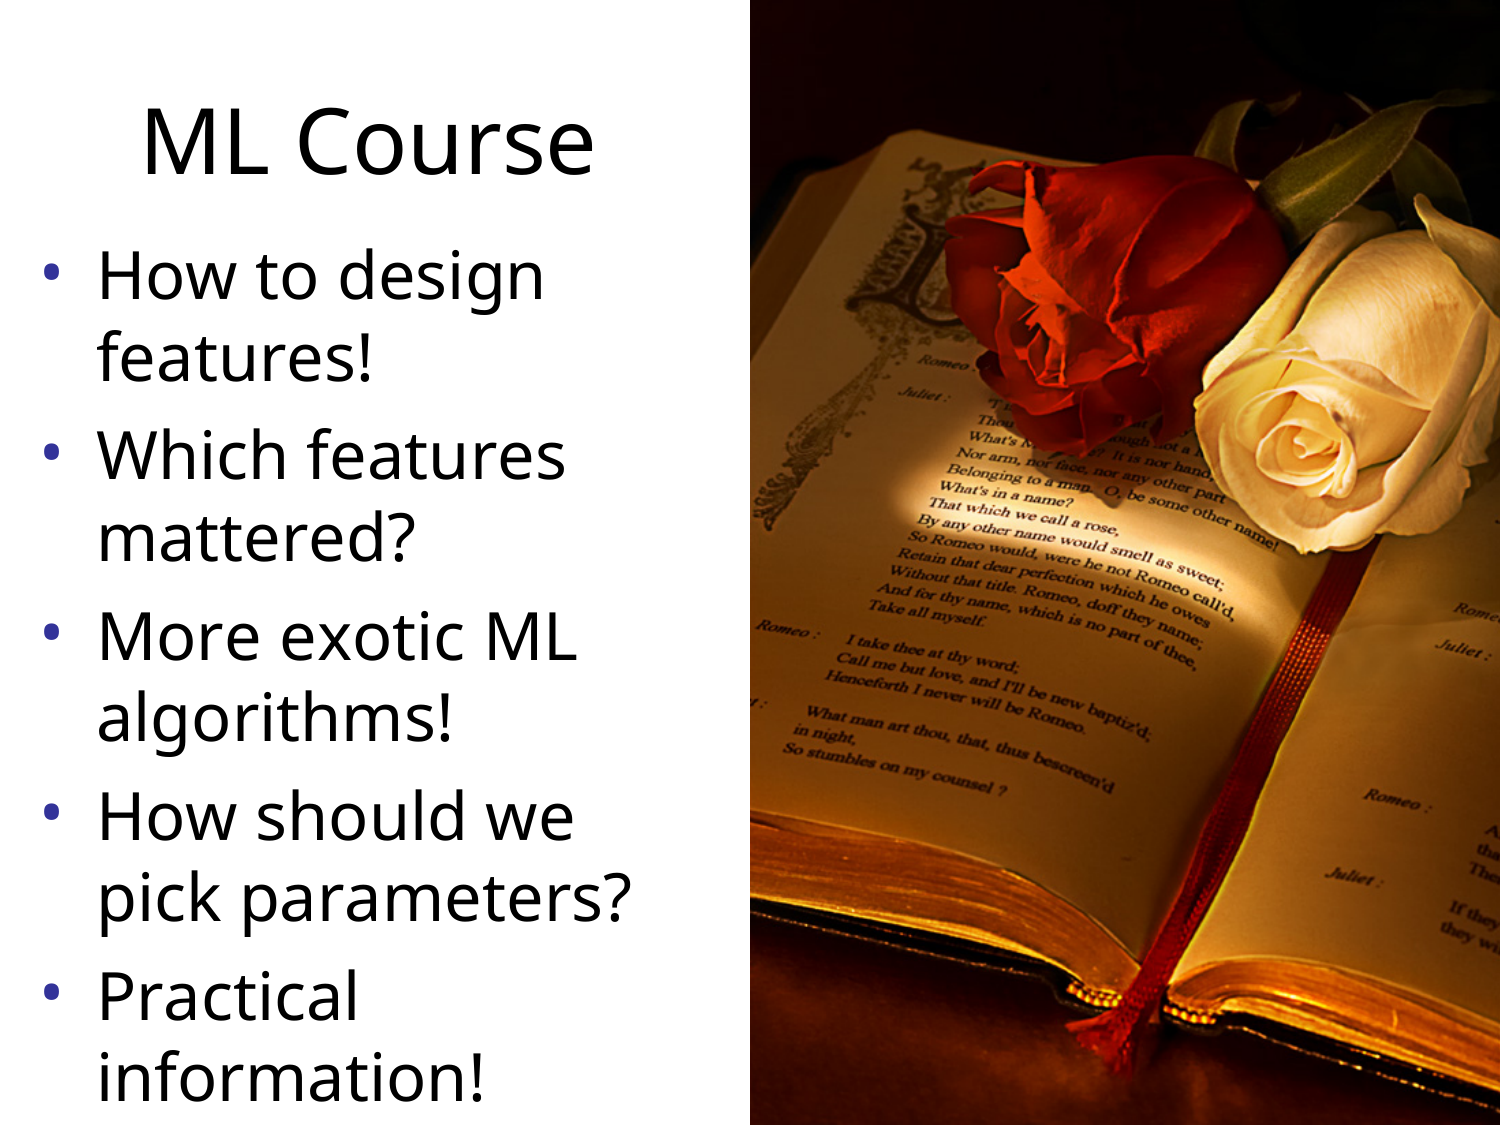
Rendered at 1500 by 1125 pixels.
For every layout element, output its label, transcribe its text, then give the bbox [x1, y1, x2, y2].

list How to design features! Which features mattered? More exotic ML algorithms! How should we pick parameters? Practical information! And much more! [24, 227, 713, 1101]
title ML Course [24, 45, 713, 227]
picture [750, 0, 1500, 1125]
